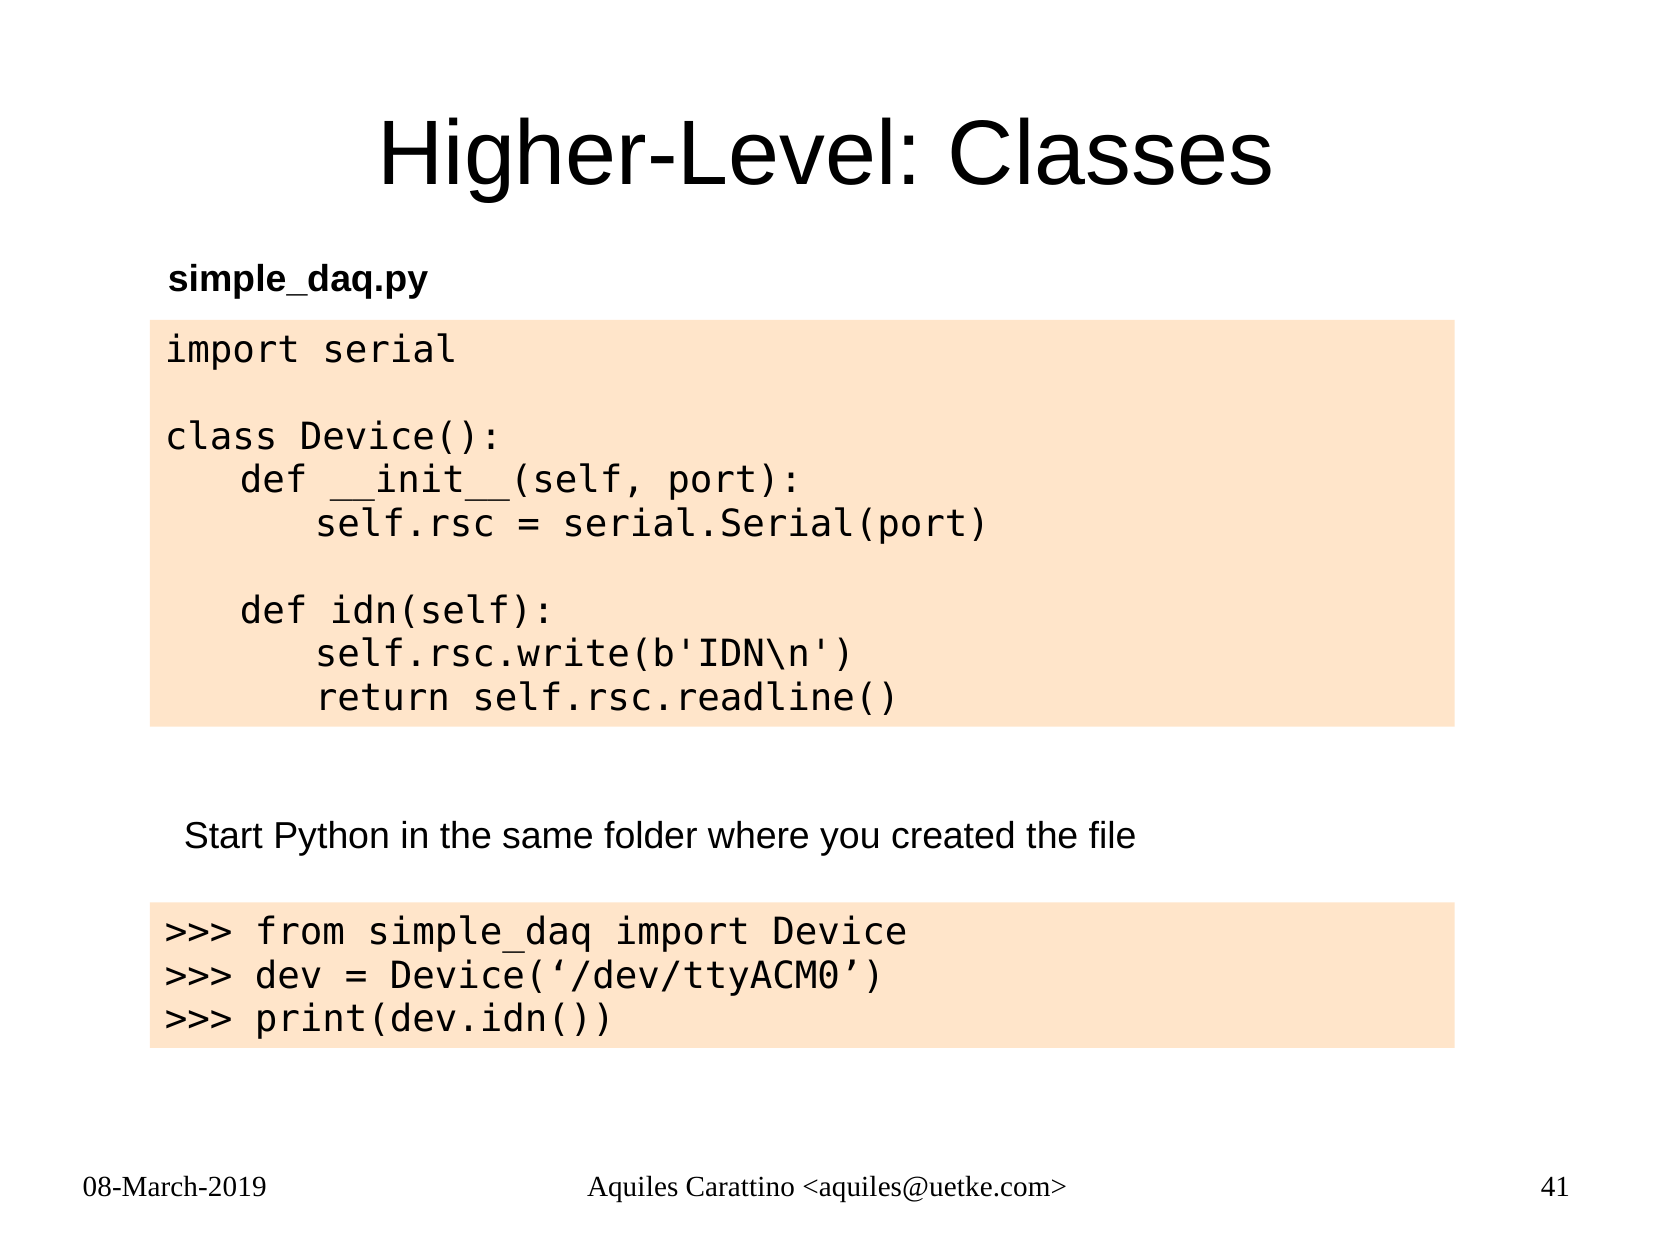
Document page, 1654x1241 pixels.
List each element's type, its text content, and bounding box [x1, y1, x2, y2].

text_box >>> from simple_daq import Device >>> dev = Device(‘/dev/ttyACM0’) >>> print(dev.idn()) [149, 902, 1455, 1048]
title Higher-Level: Classes [82, 49, 1571, 257]
text_box simple_daq.py [153, 250, 444, 308]
text_box import serial class Device(): def __init__(self, port): self.rsc = serial.Serial(port) def idn(self): self.rsc.write(b'IDN\n') return self.rsc.readline() [149, 319, 1455, 727]
text_box Start Python in the same folder where you created the file [168, 806, 1152, 864]
